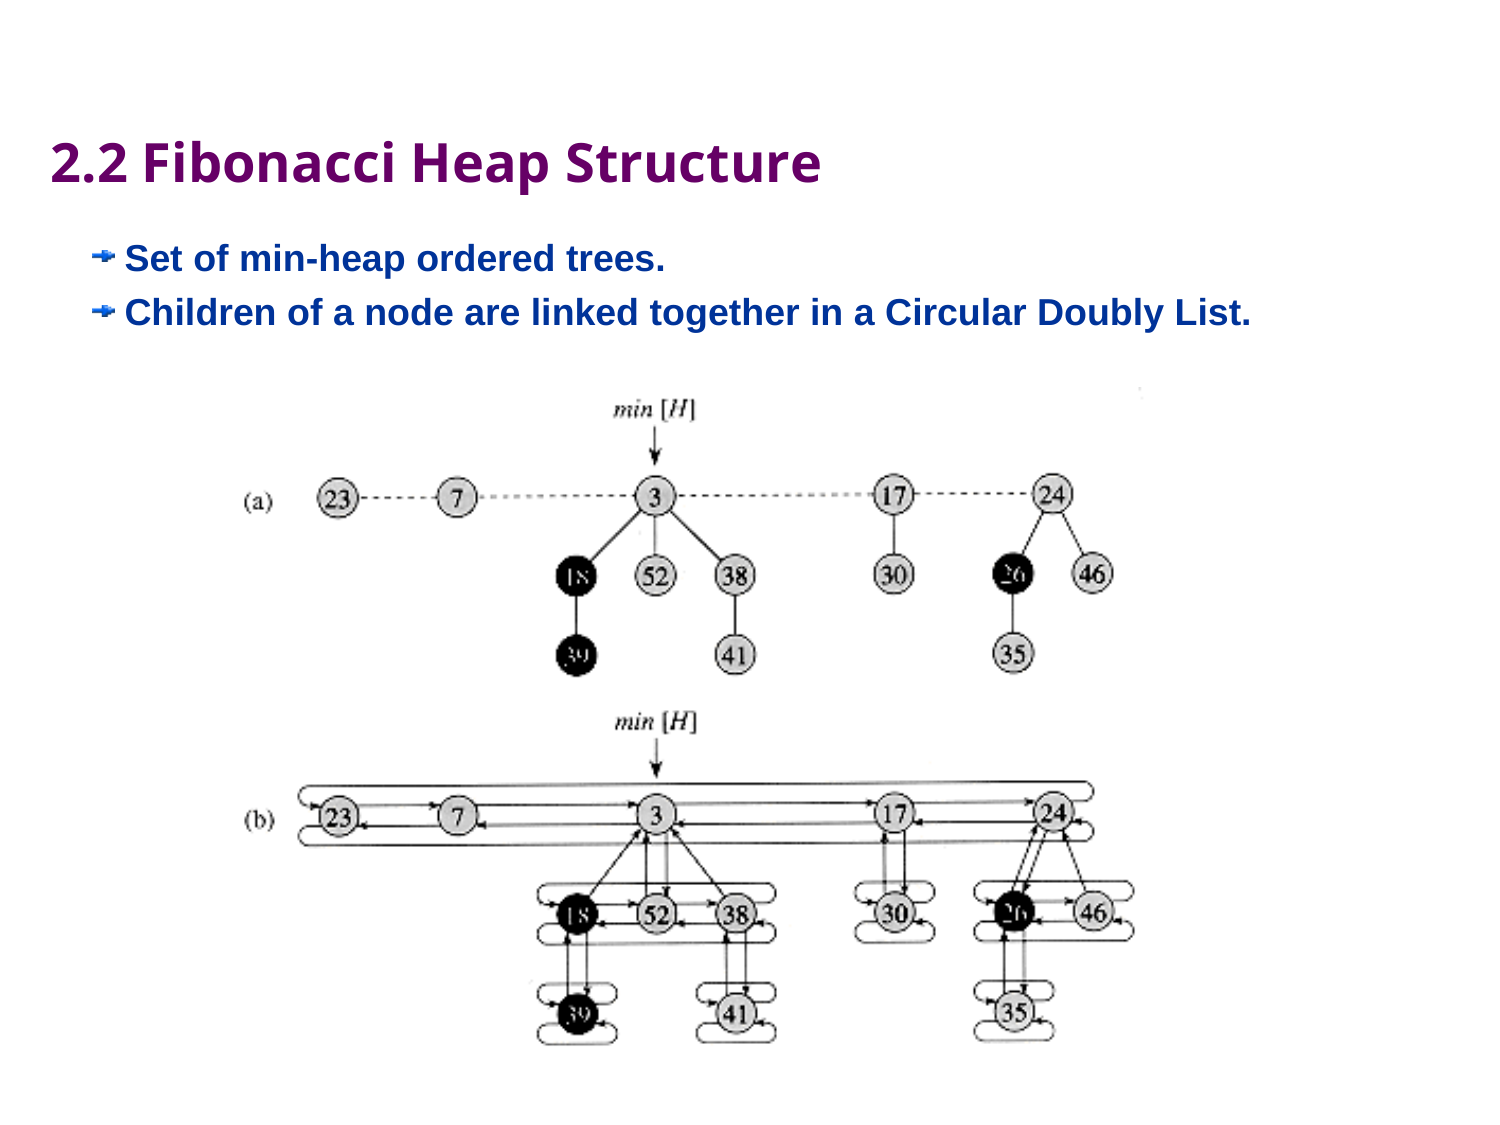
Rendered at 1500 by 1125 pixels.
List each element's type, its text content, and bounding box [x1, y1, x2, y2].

list Set of min-heap ordered trees. Children of a node are linked together in a Circular Doubly List. [77, 226, 1394, 1040]
picture [224, 387, 1152, 1063]
title 2.2 Fibonacci Heap Structure [35, 106, 1500, 232]
